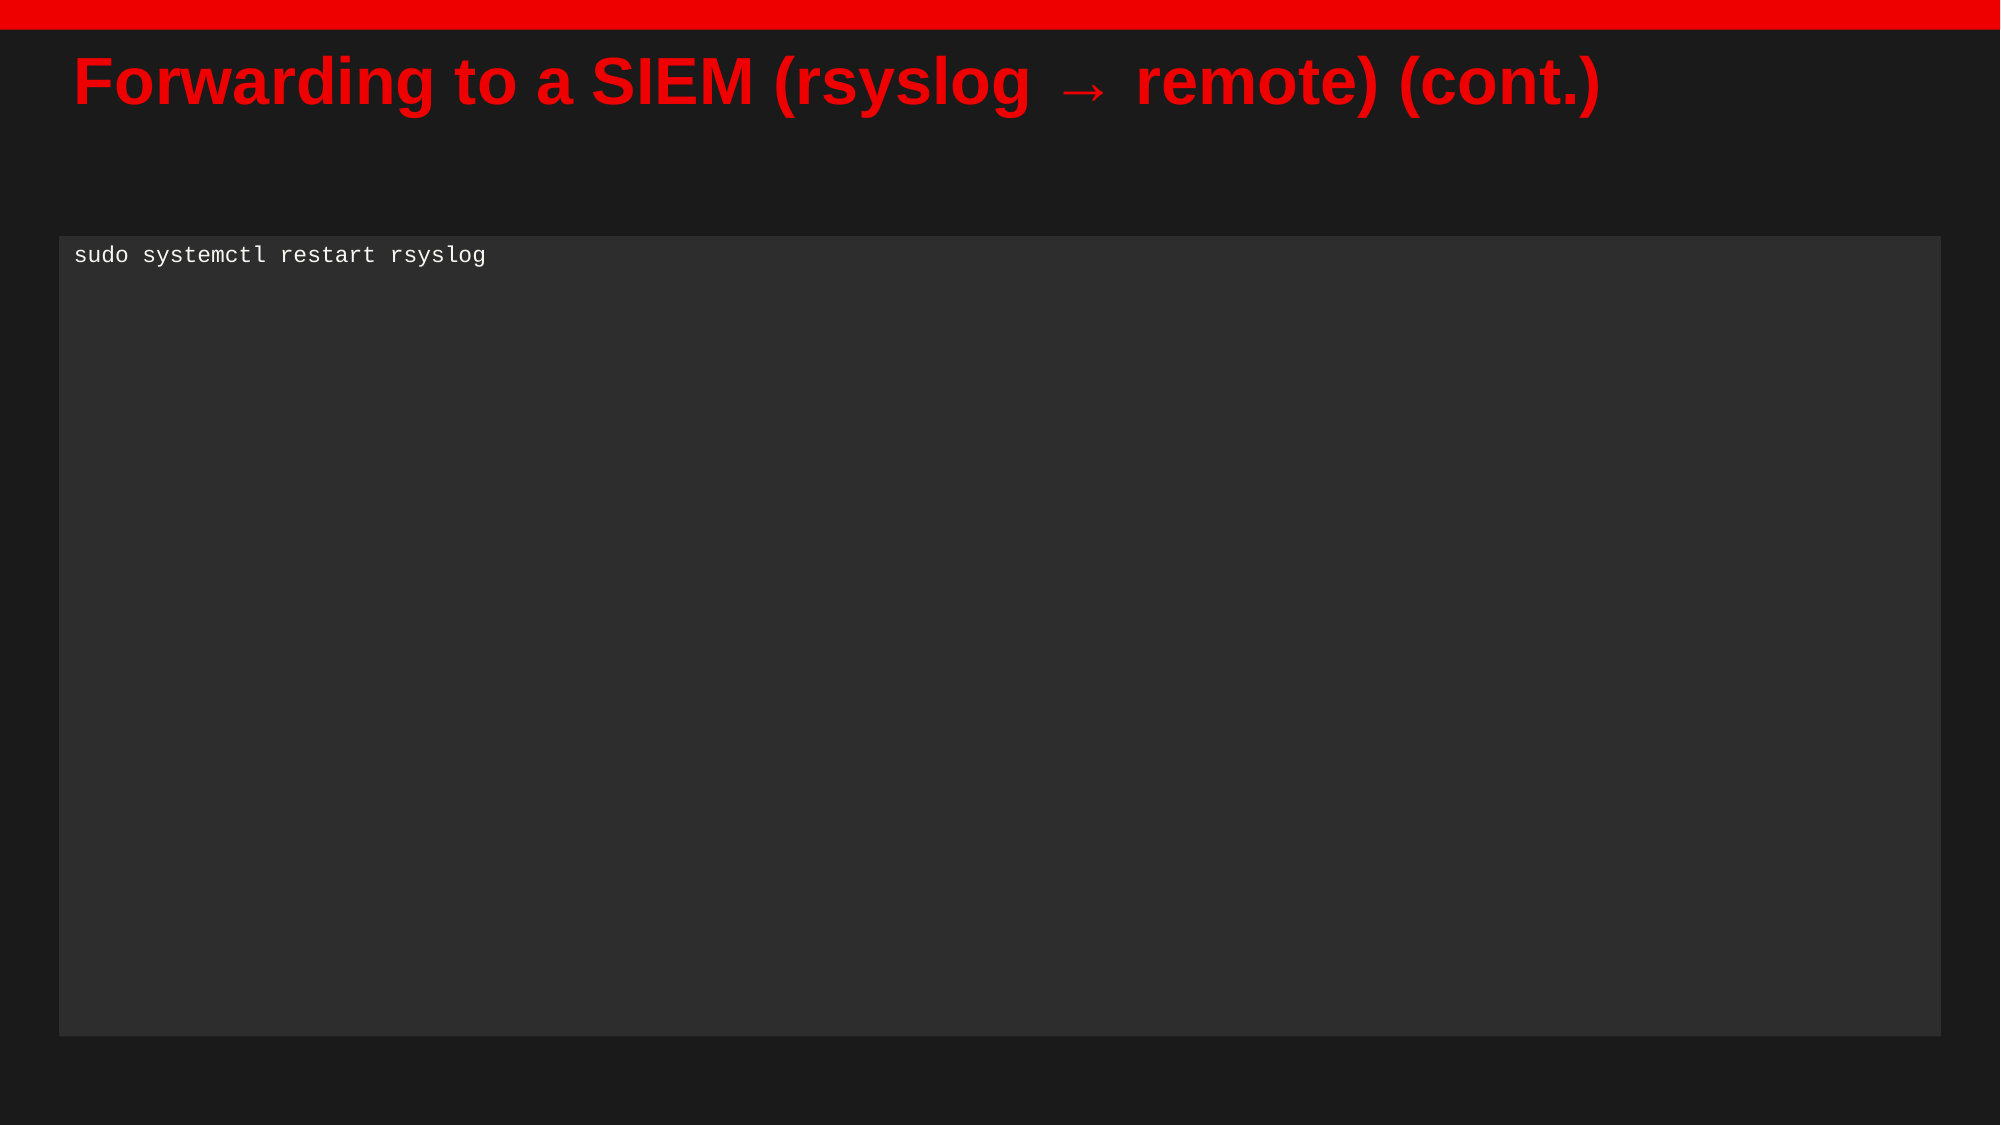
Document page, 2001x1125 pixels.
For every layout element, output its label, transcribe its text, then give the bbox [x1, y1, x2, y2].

text_box [0, 0, 2001, 30]
text_box Forwarding to a SIEM (rsyslog → remote) (cont.) [59, 36, 1942, 208]
text_box sudo systemctl restart rsyslog [59, 236, 1942, 1037]
